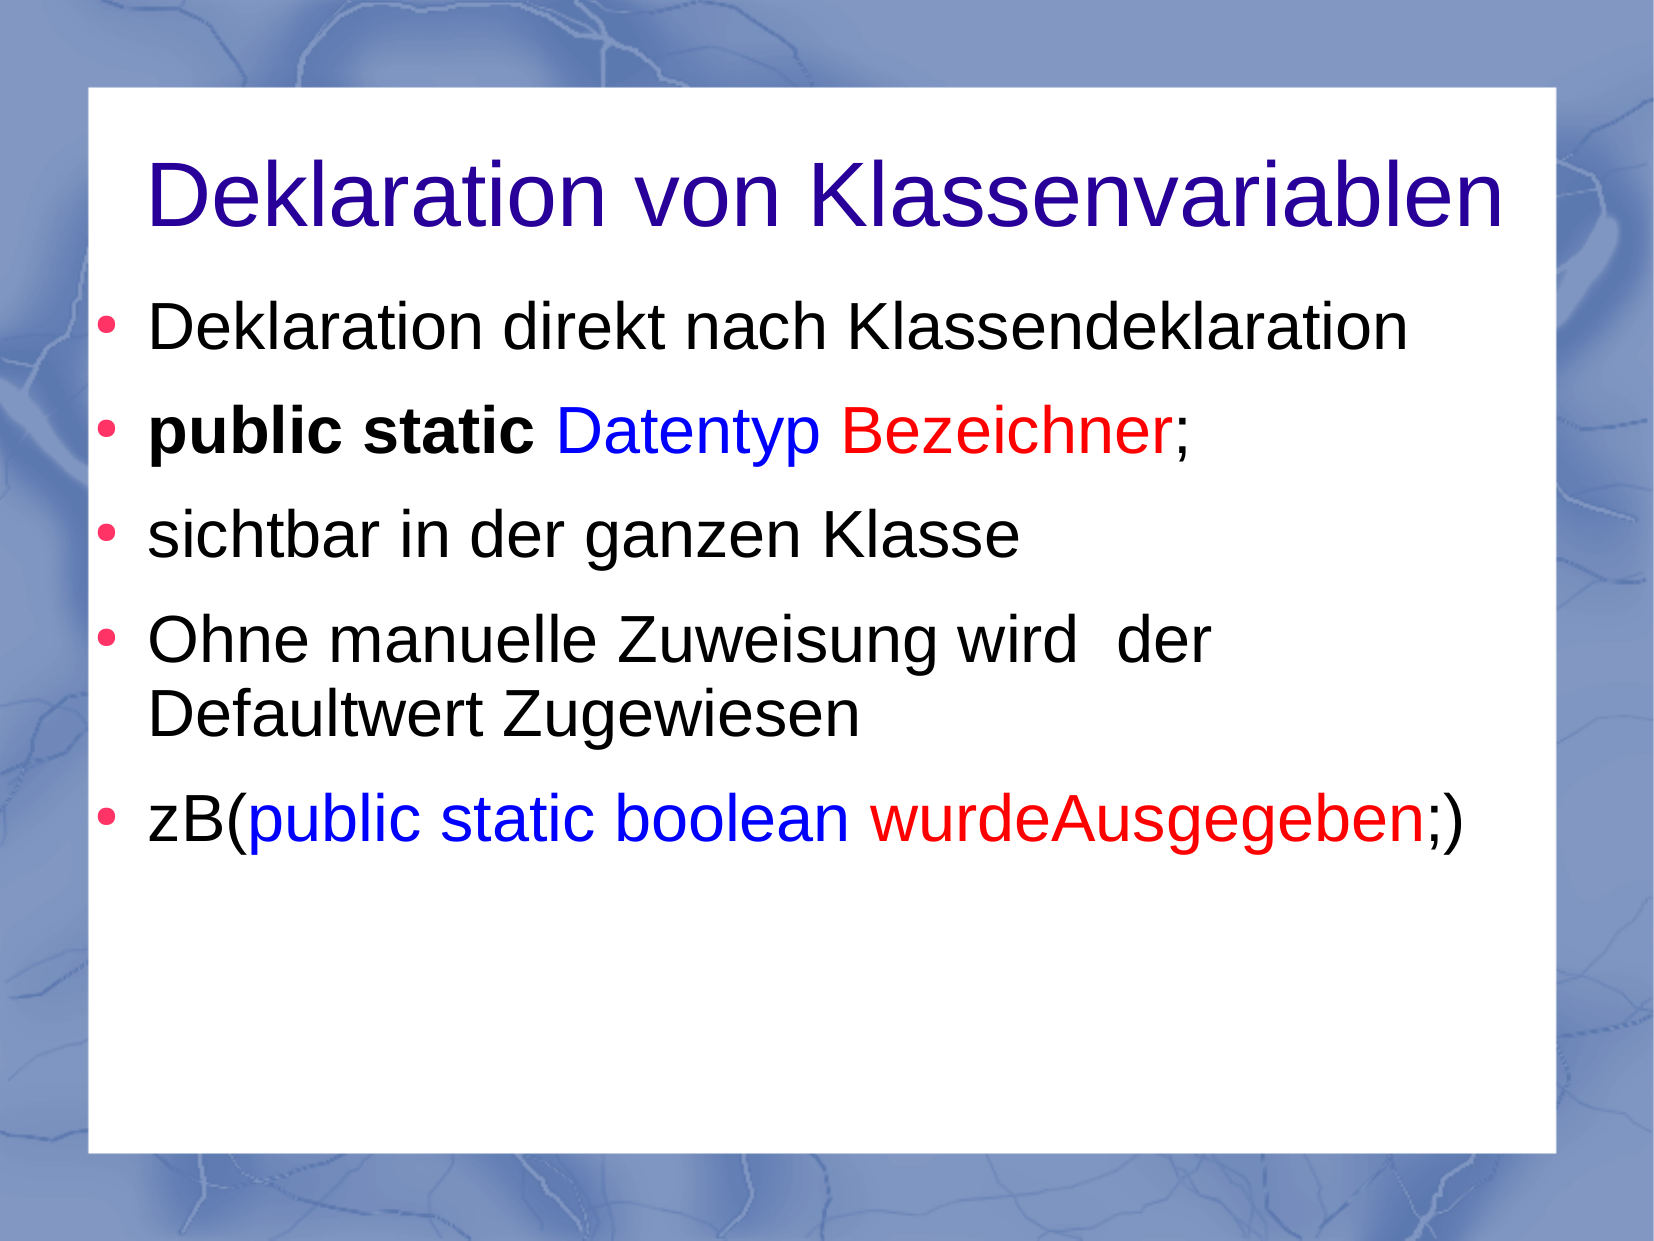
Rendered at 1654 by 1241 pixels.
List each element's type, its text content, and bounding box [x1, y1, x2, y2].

picture [0, 0, 1654, 1241]
list Deklaration direkt nach Klassendeklaration public static Datentyp Bezeichner; sichtbar in der ganzen Klasse Ohne manuelle Zuweisung wird der Defaultwert Zugewiesen zB(public static boolean wurdeAusgegeben;) [76, 288, 1565, 1093]
title Deklaration von Klassenvariablen [118, 90, 1536, 288]
